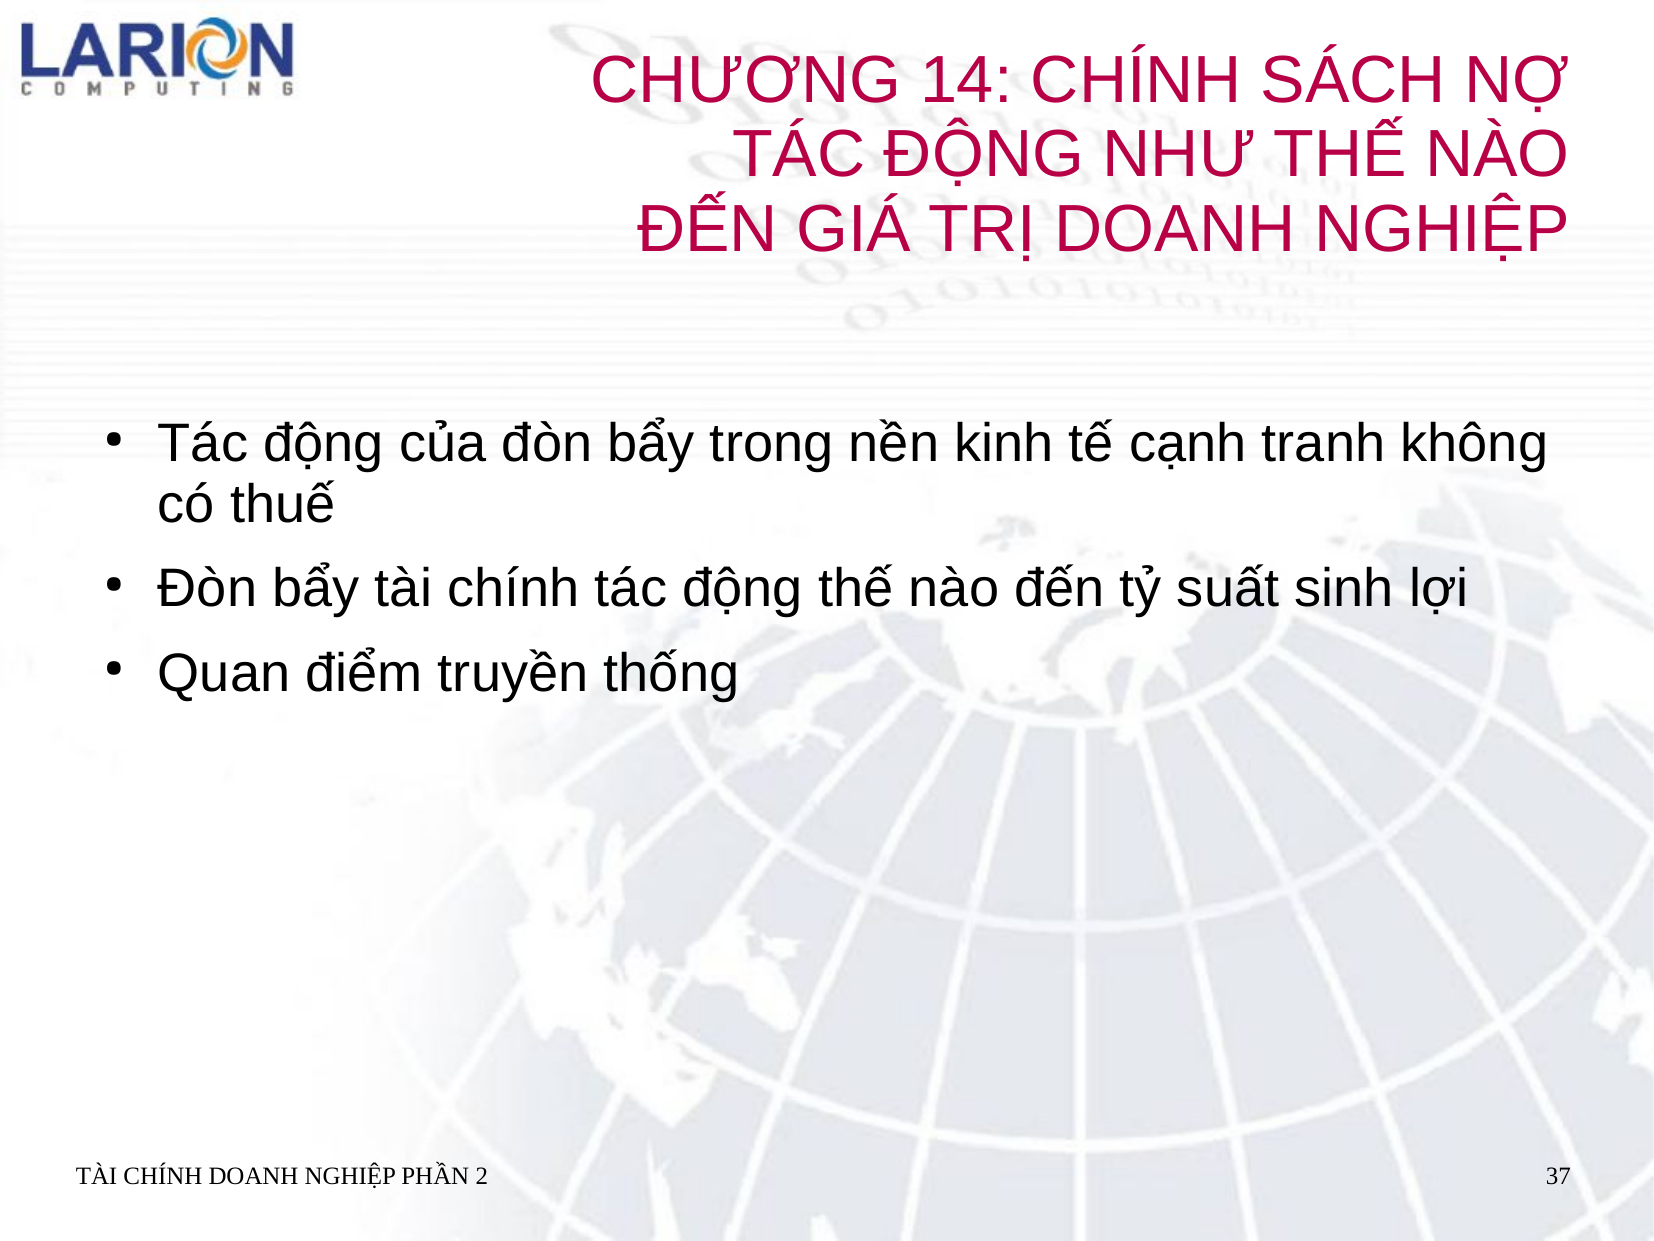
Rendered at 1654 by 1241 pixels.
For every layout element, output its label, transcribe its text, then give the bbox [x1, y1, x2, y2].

picture [0, 0, 1654, 1241]
title CHƯƠNG 14: CHÍNH SÁCH NỢ TÁC ĐỘNG NHƯ THẾ NÀO ĐẾN GIÁ TRỊ DOANH NGHIỆP [300, 41, 1571, 266]
list Tác động của đòn bẩy trong nền kinh tế cạnh tranh không có thuế Đòn bẩy tài chính tác động thế nào đến tỷ suất sinh lợi Quan điểm truyền thống [86, 412, 1576, 1201]
